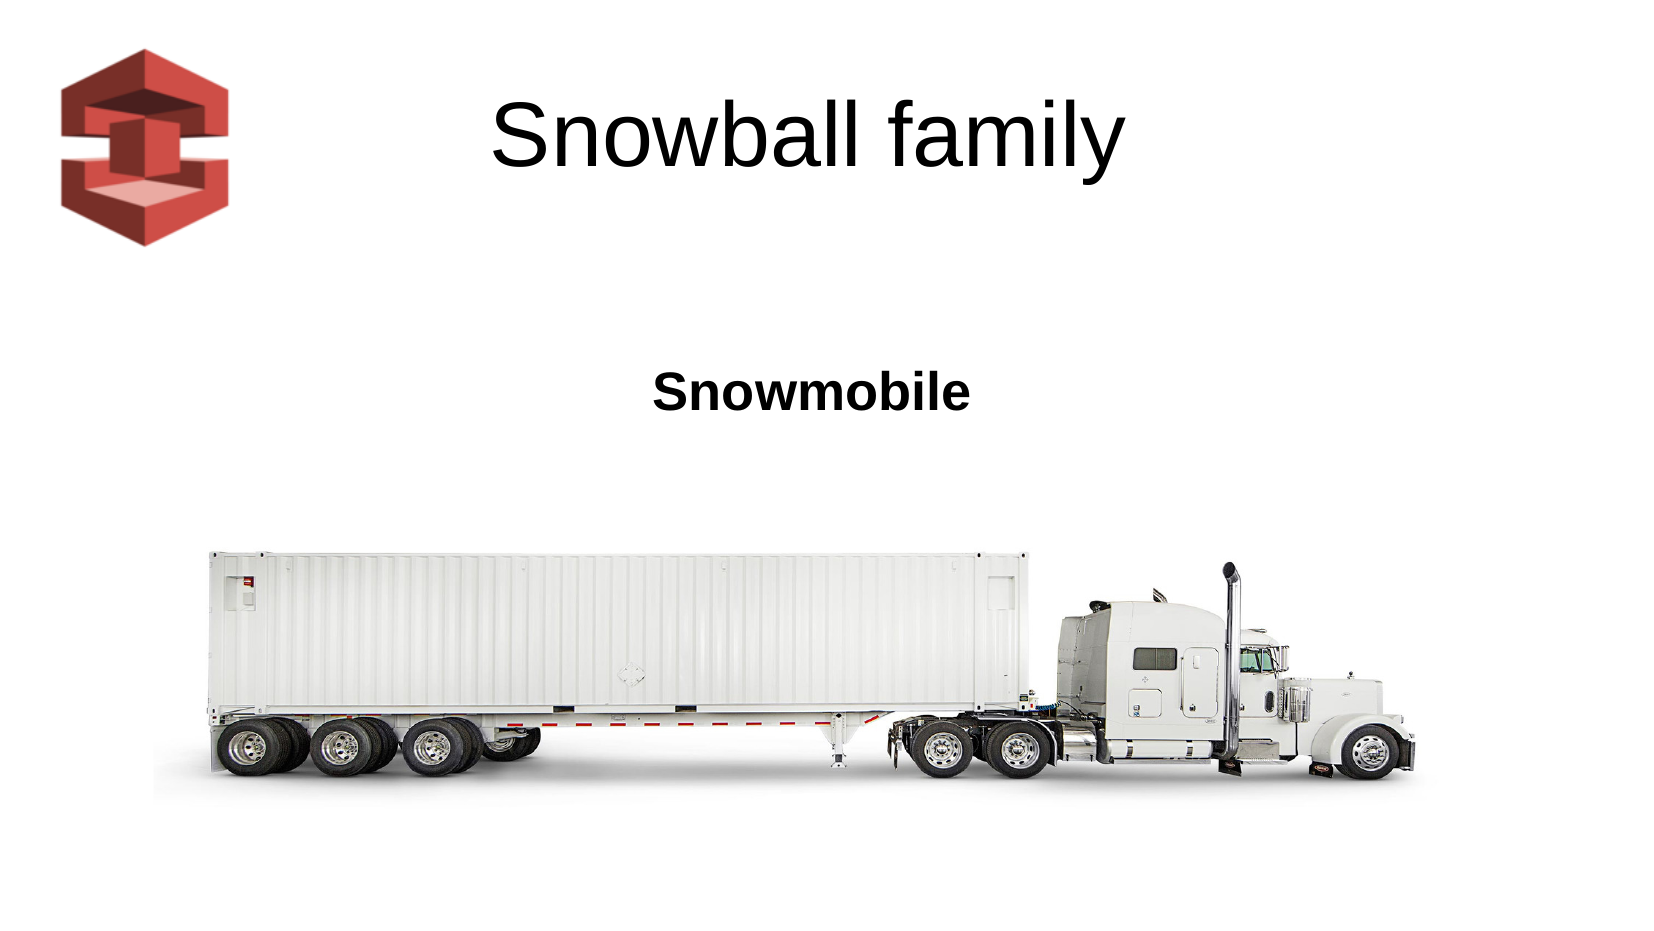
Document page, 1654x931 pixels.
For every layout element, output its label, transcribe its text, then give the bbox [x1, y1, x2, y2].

title Snowball family [284, 57, 1335, 213]
text_box Snowmobile [637, 354, 993, 438]
picture [6, 11, 284, 284]
picture [153, 496, 1465, 851]
